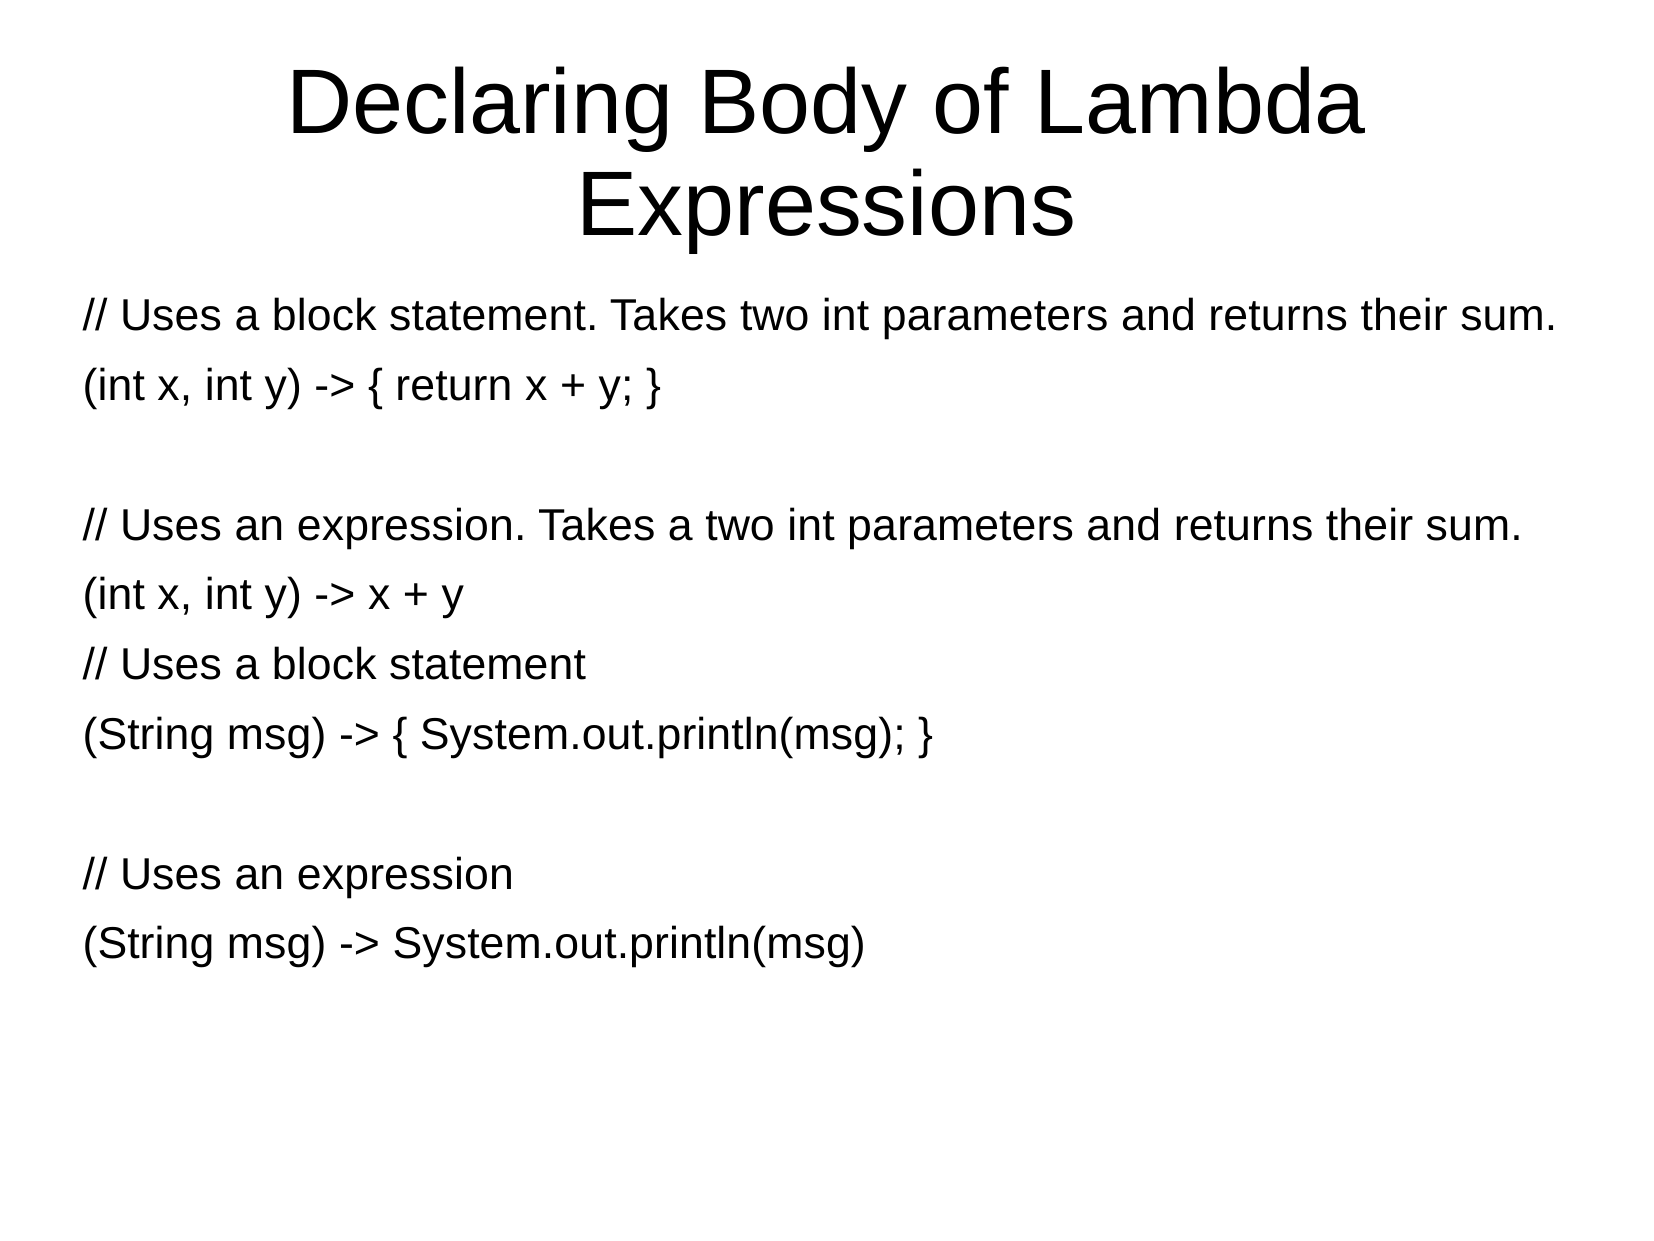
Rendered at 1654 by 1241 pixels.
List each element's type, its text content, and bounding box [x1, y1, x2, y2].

list // Uses a block statement. Takes two int parameters and returns their sum. (int x, int y) -> { return x + y; } // Uses an expression. Takes a two int parameters and returns their sum. (int x, int y) -> x + y // Uses a block statement (String msg) -> { System.out.println(msg); } // Uses an expression (String msg) -> System.out.println(msg) [82, 290, 1571, 1010]
title Declaring Body of Lambda Expressions [82, 49, 1571, 257]
